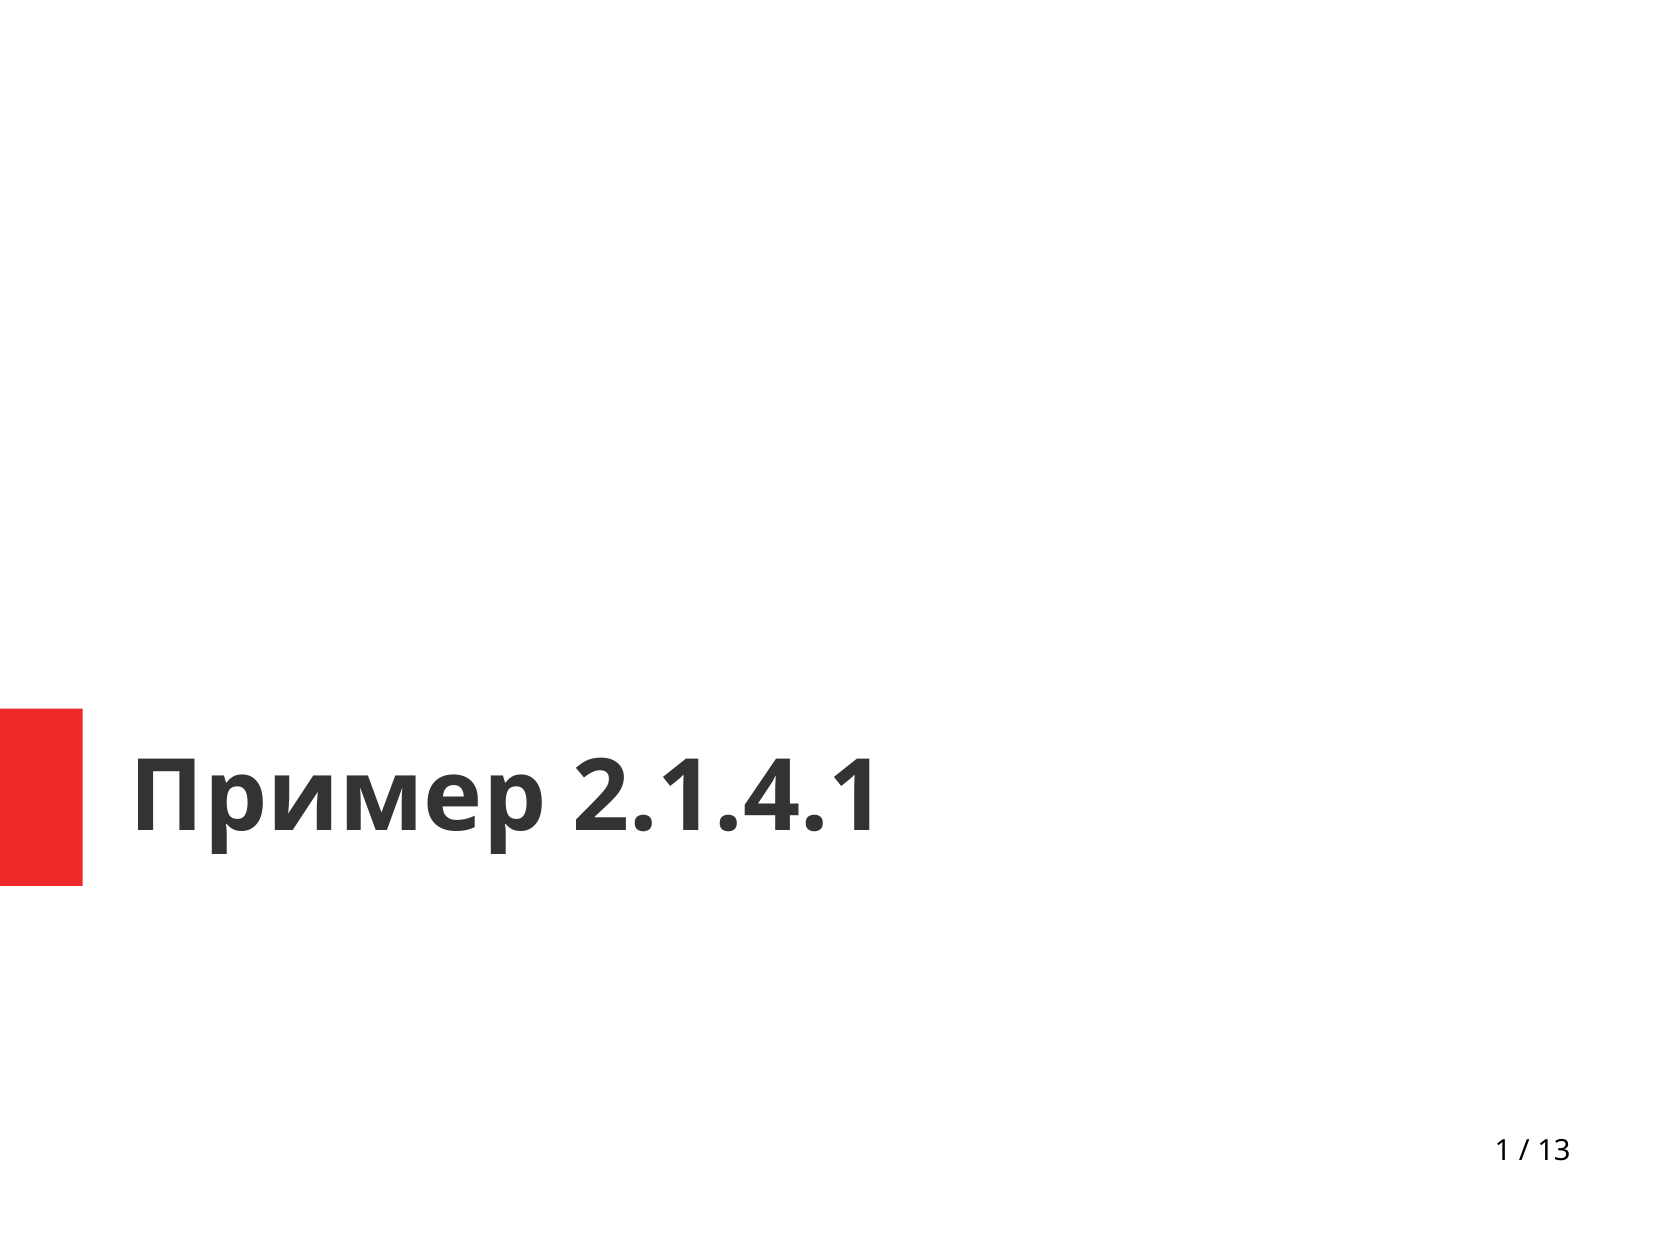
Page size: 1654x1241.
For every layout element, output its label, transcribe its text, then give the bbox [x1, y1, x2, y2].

title Пример 2.1.4.1 [129, 673, 1536, 910]
